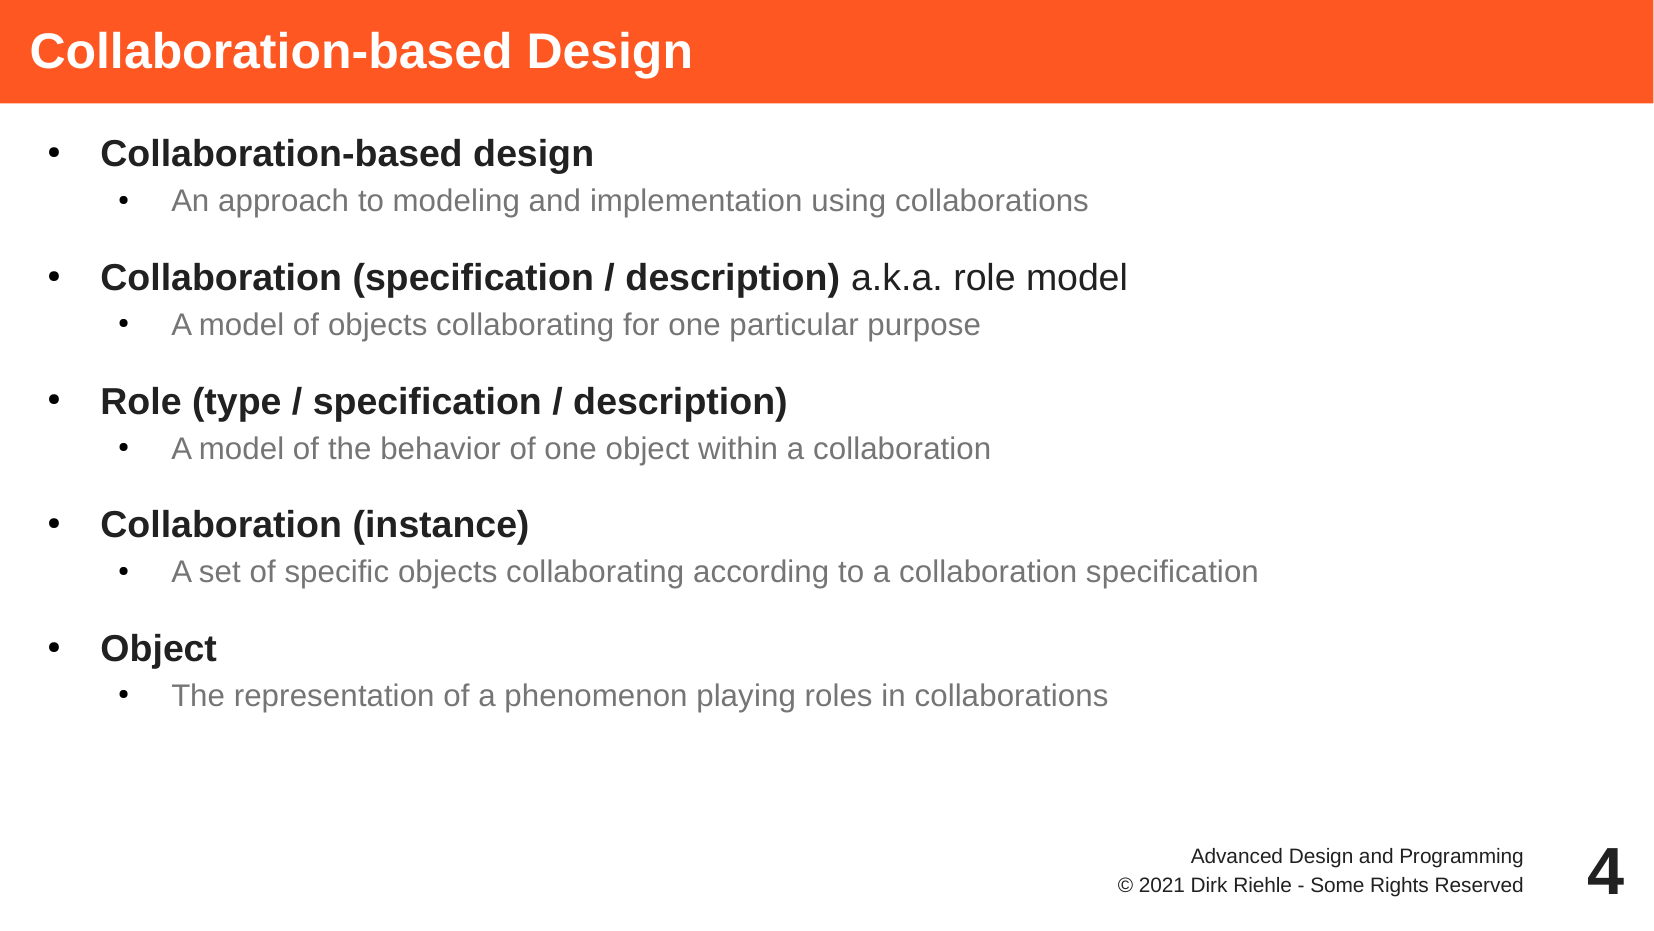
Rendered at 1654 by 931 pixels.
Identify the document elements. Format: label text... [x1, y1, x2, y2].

list Collaboration-based design An approach to modeling and implementation using collaborations Collaboration (specification / description) a.k.a. role model A model of objects collaborating for one particular purpose Role (type / specification / description) A model of the behavior of one object within a collaboration Collaboration (instance) A set of specific objects collaborating according to a collaboration specification Object The representation of a phenomenon playing roles in collaborations [29, 132, 1625, 813]
title Collaboration-based Design [0, 0, 1654, 104]
